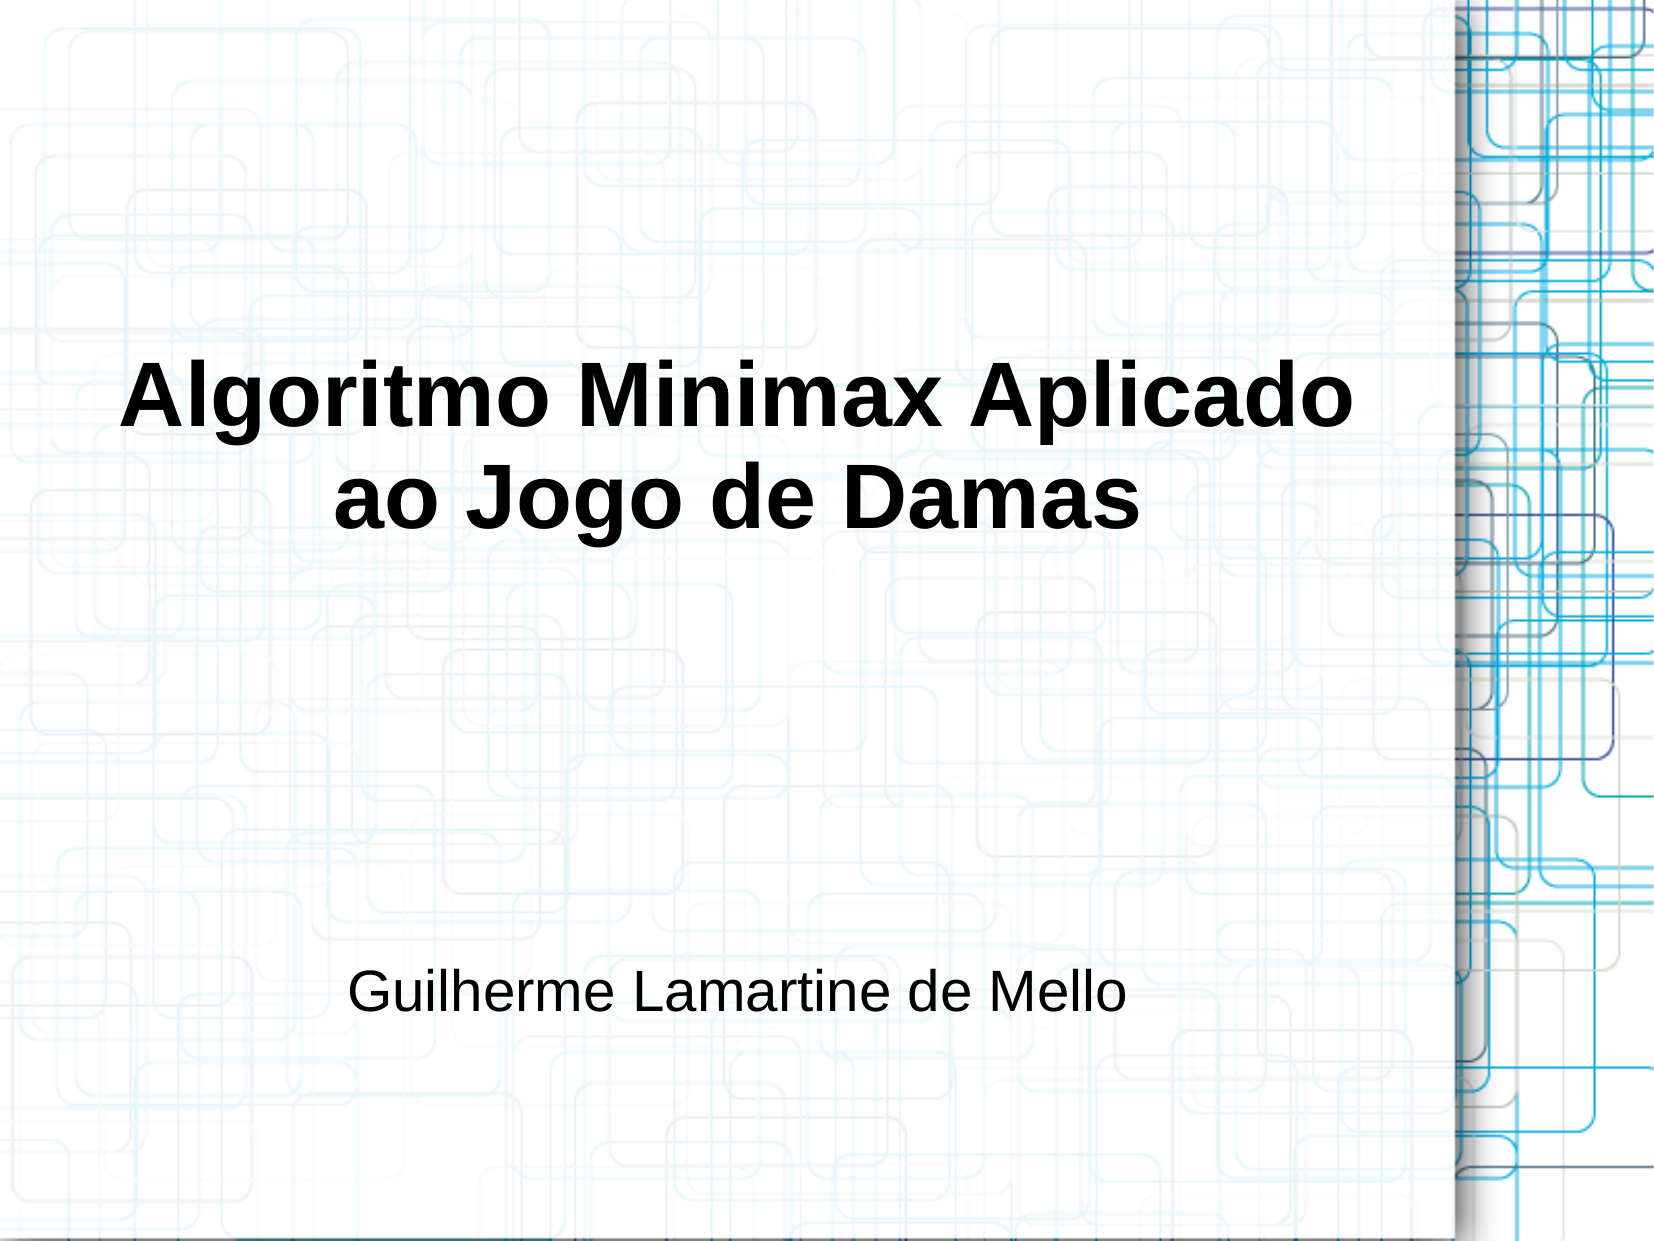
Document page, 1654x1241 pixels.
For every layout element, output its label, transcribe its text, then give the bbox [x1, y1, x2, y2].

picture [0, 0, 1654, 1241]
subtitle Algoritmo Minimax Aplicado ao Jogo de Damas Guilherme Lamartine de Mello [59, 35, 1418, 1024]
